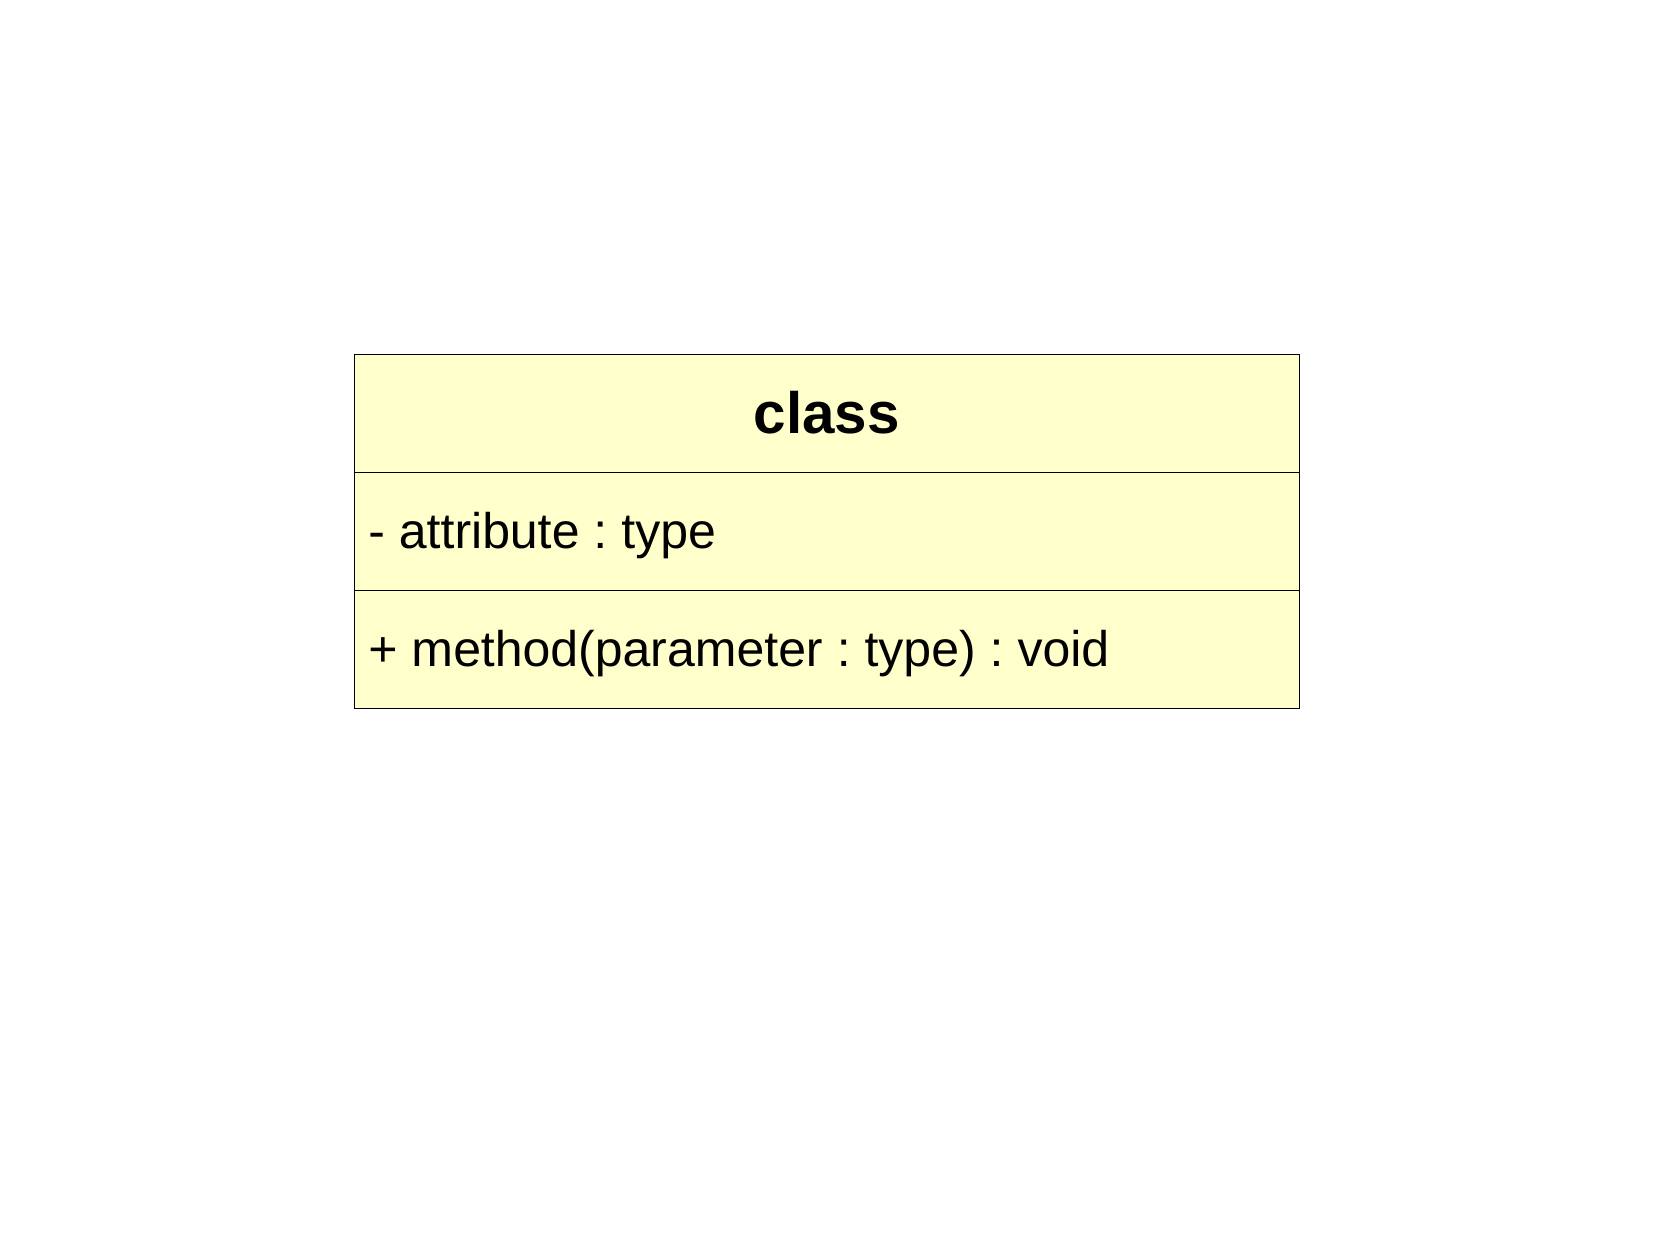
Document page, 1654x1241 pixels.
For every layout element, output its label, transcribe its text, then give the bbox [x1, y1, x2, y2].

text_box class [354, 354, 1300, 472]
text_box - attribute : type [354, 472, 1300, 590]
text_box + method(parameter : type) : void [354, 590, 1300, 709]
